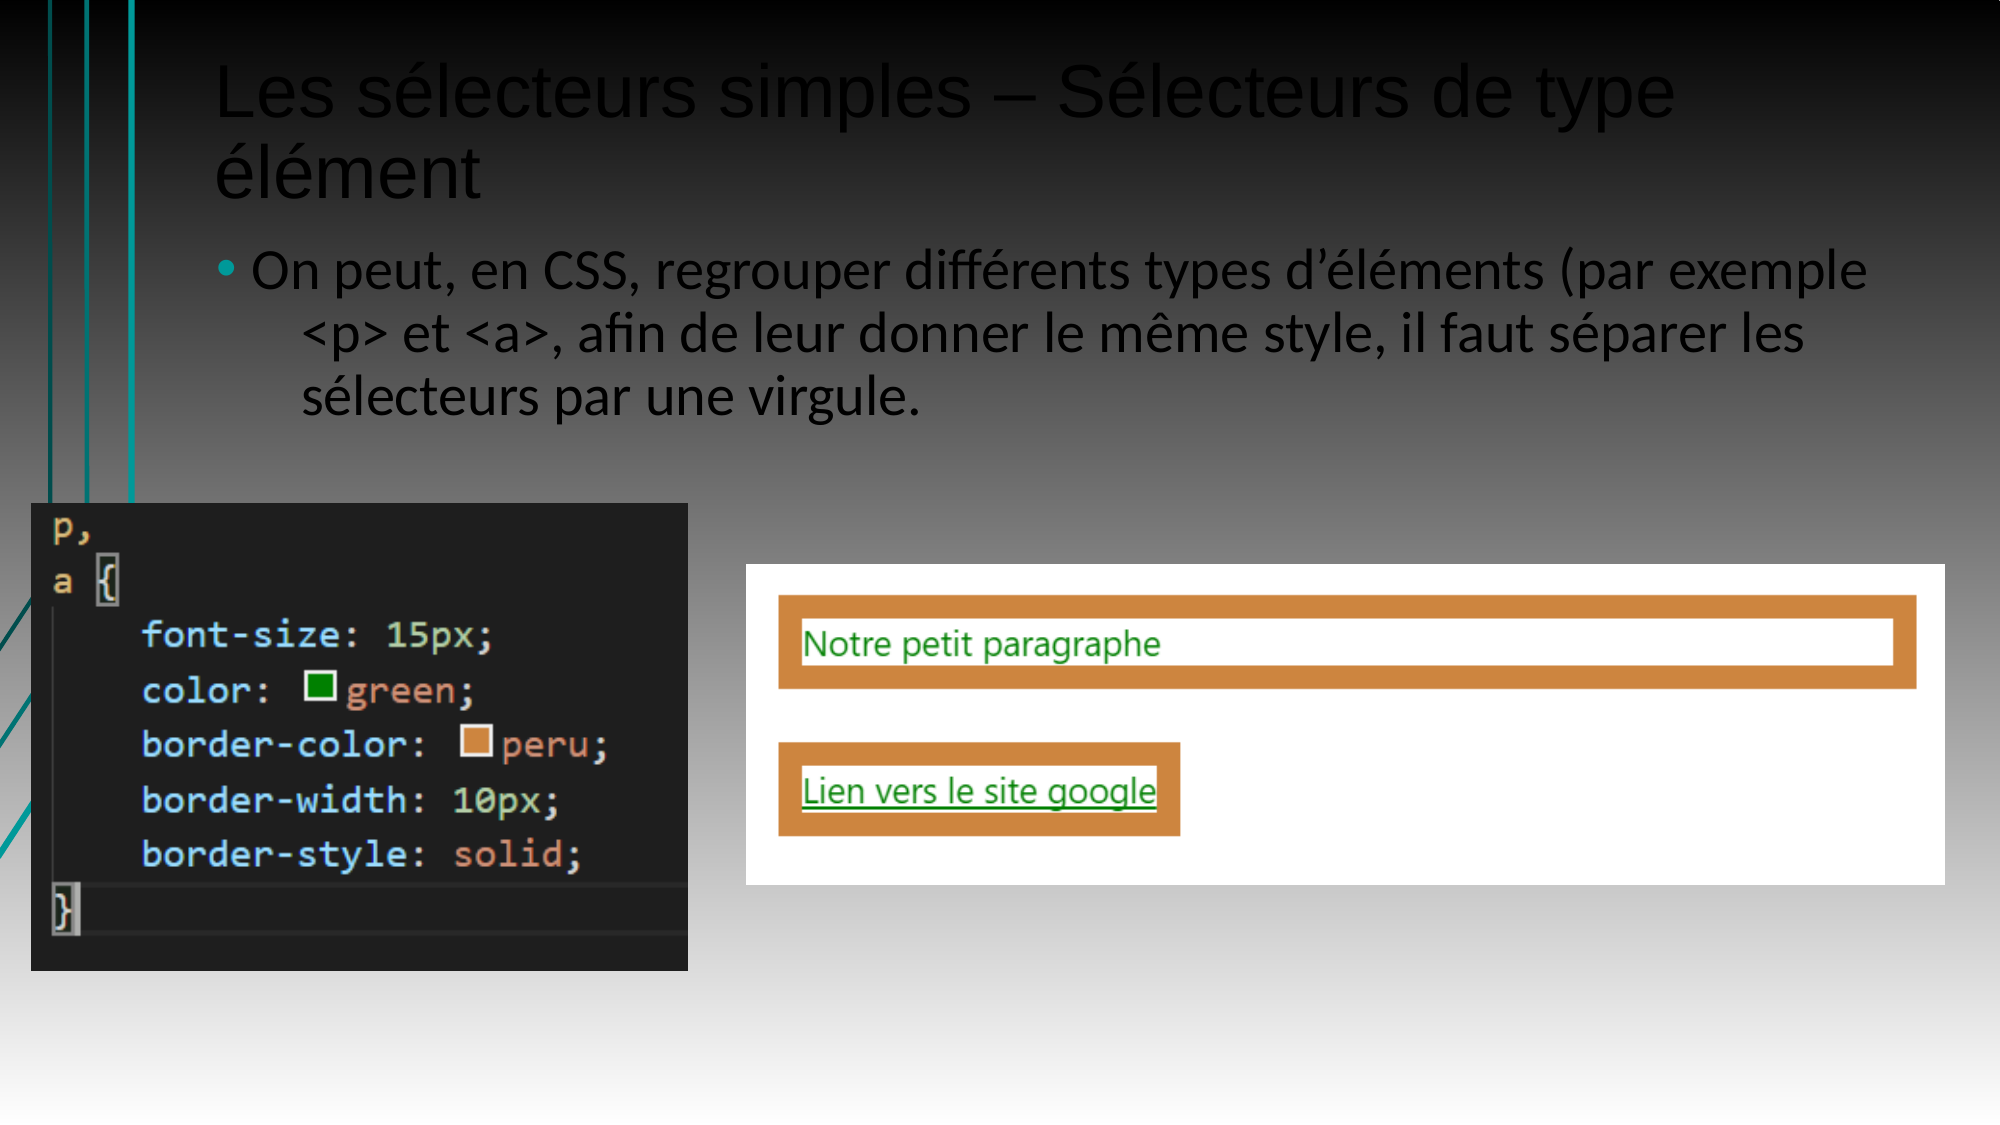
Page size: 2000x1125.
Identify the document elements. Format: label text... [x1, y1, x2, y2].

text_box On peut, en CSS, regrouper différents types d’éléments (par exemple <p> et <a>, afin de leur donner le même style, il faut séparer les sélecteurs par une virgule. [200, 231, 1945, 799]
picture [746, 564, 1945, 885]
text_box Les sélecteurs simples – Sélecteurs de type élément [199, 45, 1900, 138]
picture [31, 503, 688, 971]
